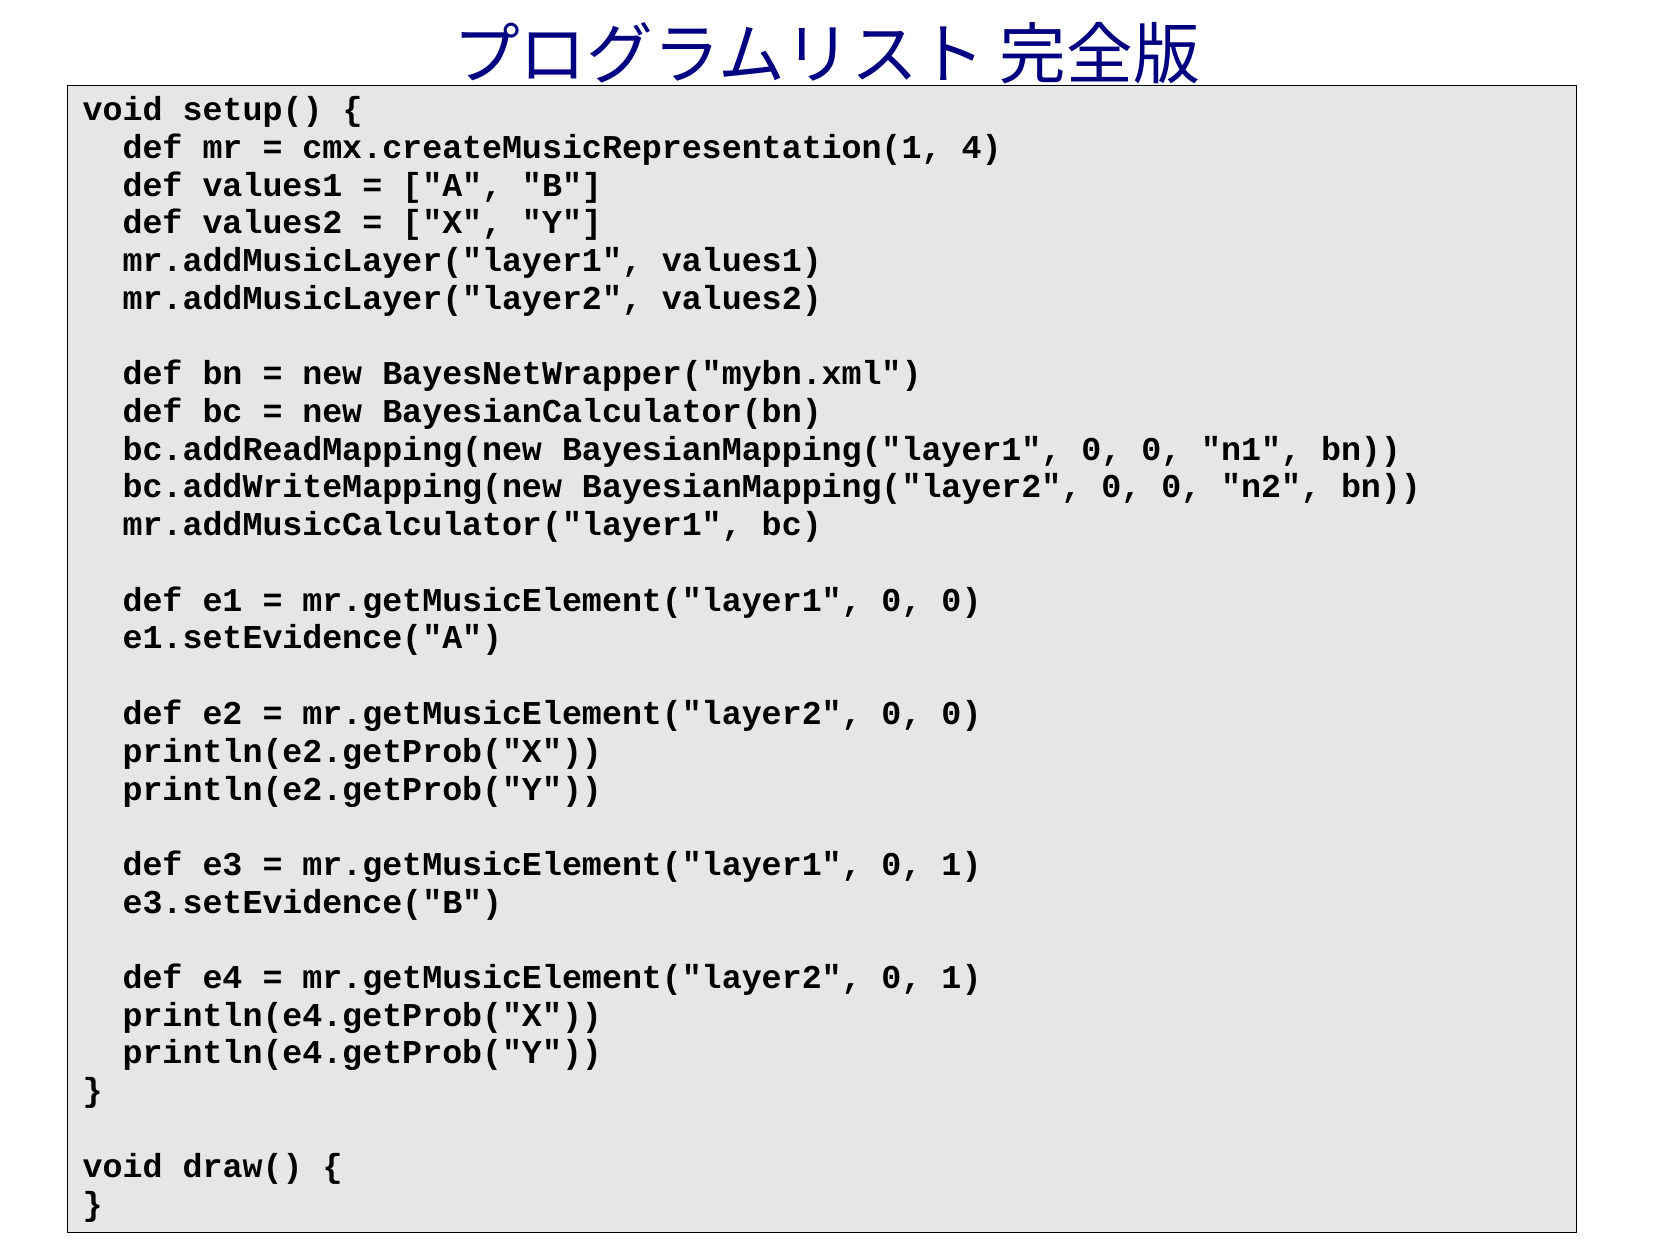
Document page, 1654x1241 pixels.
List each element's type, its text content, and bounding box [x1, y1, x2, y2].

text_box void setup() { def mr = cmx.createMusicRepresentation(1, 4) def values1 = ["A", "B"] def values2 = ["X", "Y"] mr.addMusicLayer("layer1", values1) mr.addMusicLayer("layer2", values2) def bn = new BayesNetWrapper("mybn.xml") def bc = new BayesianCalculator(bn) bc.addReadMapping(new BayesianMapping("layer1", 0, 0, "n1", bn)) bc.addWriteMapping(new BayesianMapping("layer2", 0, 0, "n2", bn)) mr.addMusicCalculator("layer1", bc) def e1 = mr.getMusicElement("layer1", 0, 0) e1.setEvidence("A") def e2 = mr.getMusicElement("layer2", 0, 0) println(e2.getProb("X")) println(e2.getProb("Y")) def e3 = mr.getMusicElement("layer1", 0, 1) e3.setEvidence("B") def e4 = mr.getMusicElement("layer2", 0, 1) println(e4.getProb("X")) println(e4.getProb("Y")) } void draw() { } [67, 85, 1577, 1233]
title プログラムリスト 完全版 [82, 3, 1571, 85]
